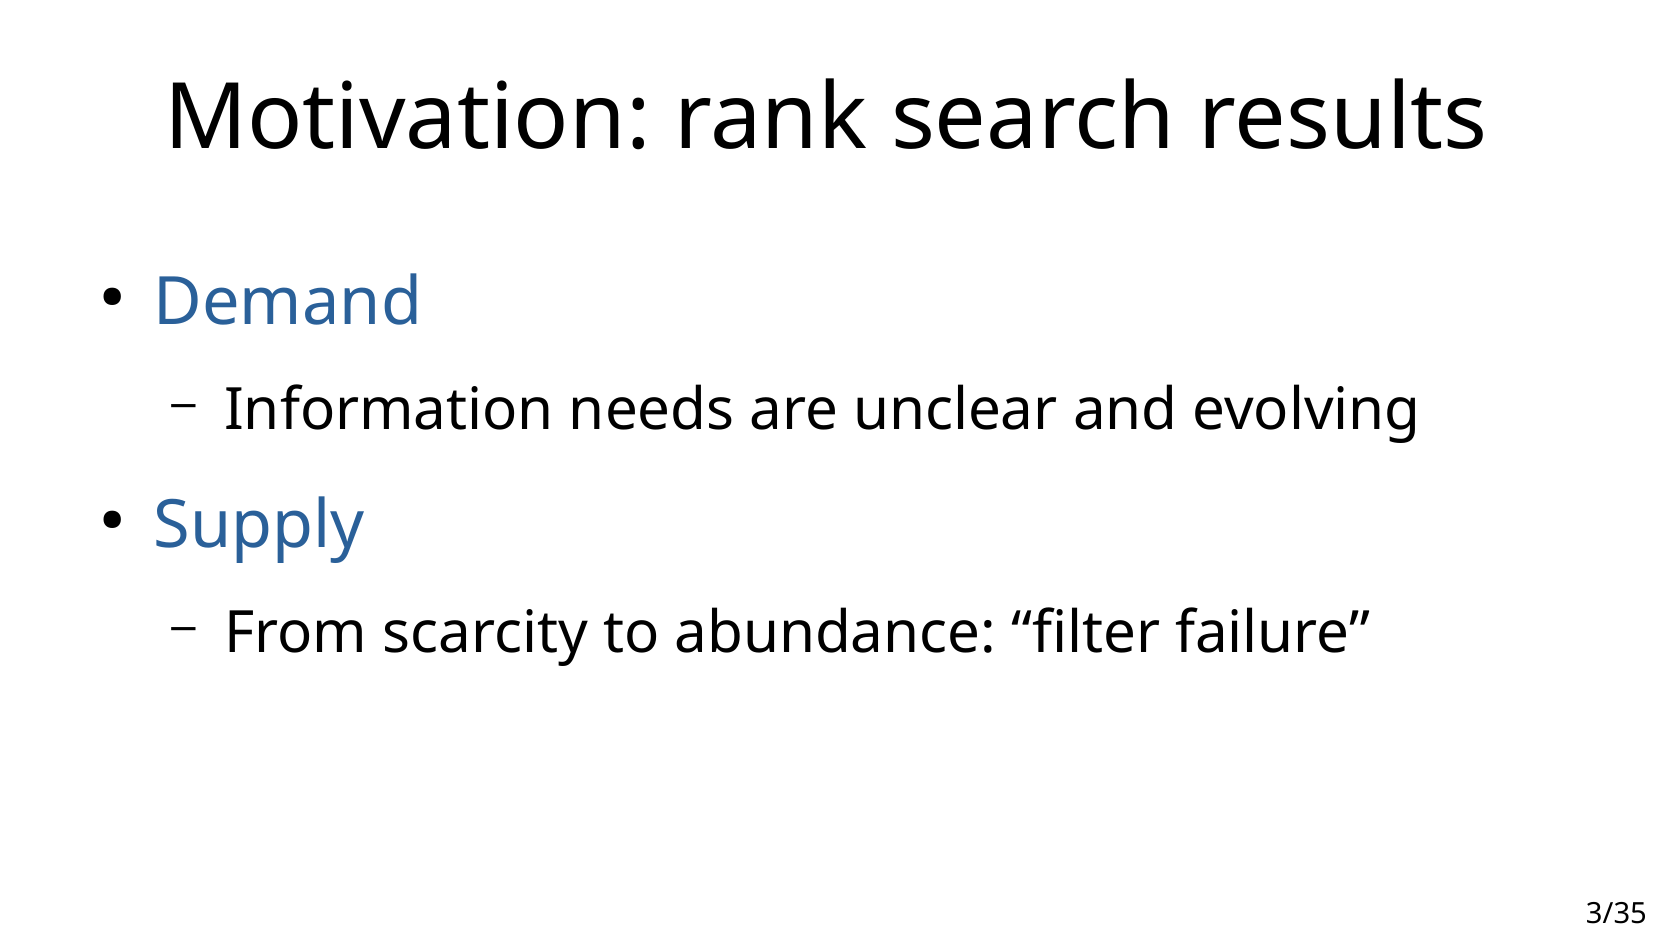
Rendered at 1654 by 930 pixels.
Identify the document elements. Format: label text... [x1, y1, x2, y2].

title Motivation: rank search results [82, 1, 1571, 225]
list Demand Information needs are unclear and evolving Supply From scarcity to abundance: “filter failure” [82, 252, 1571, 793]
